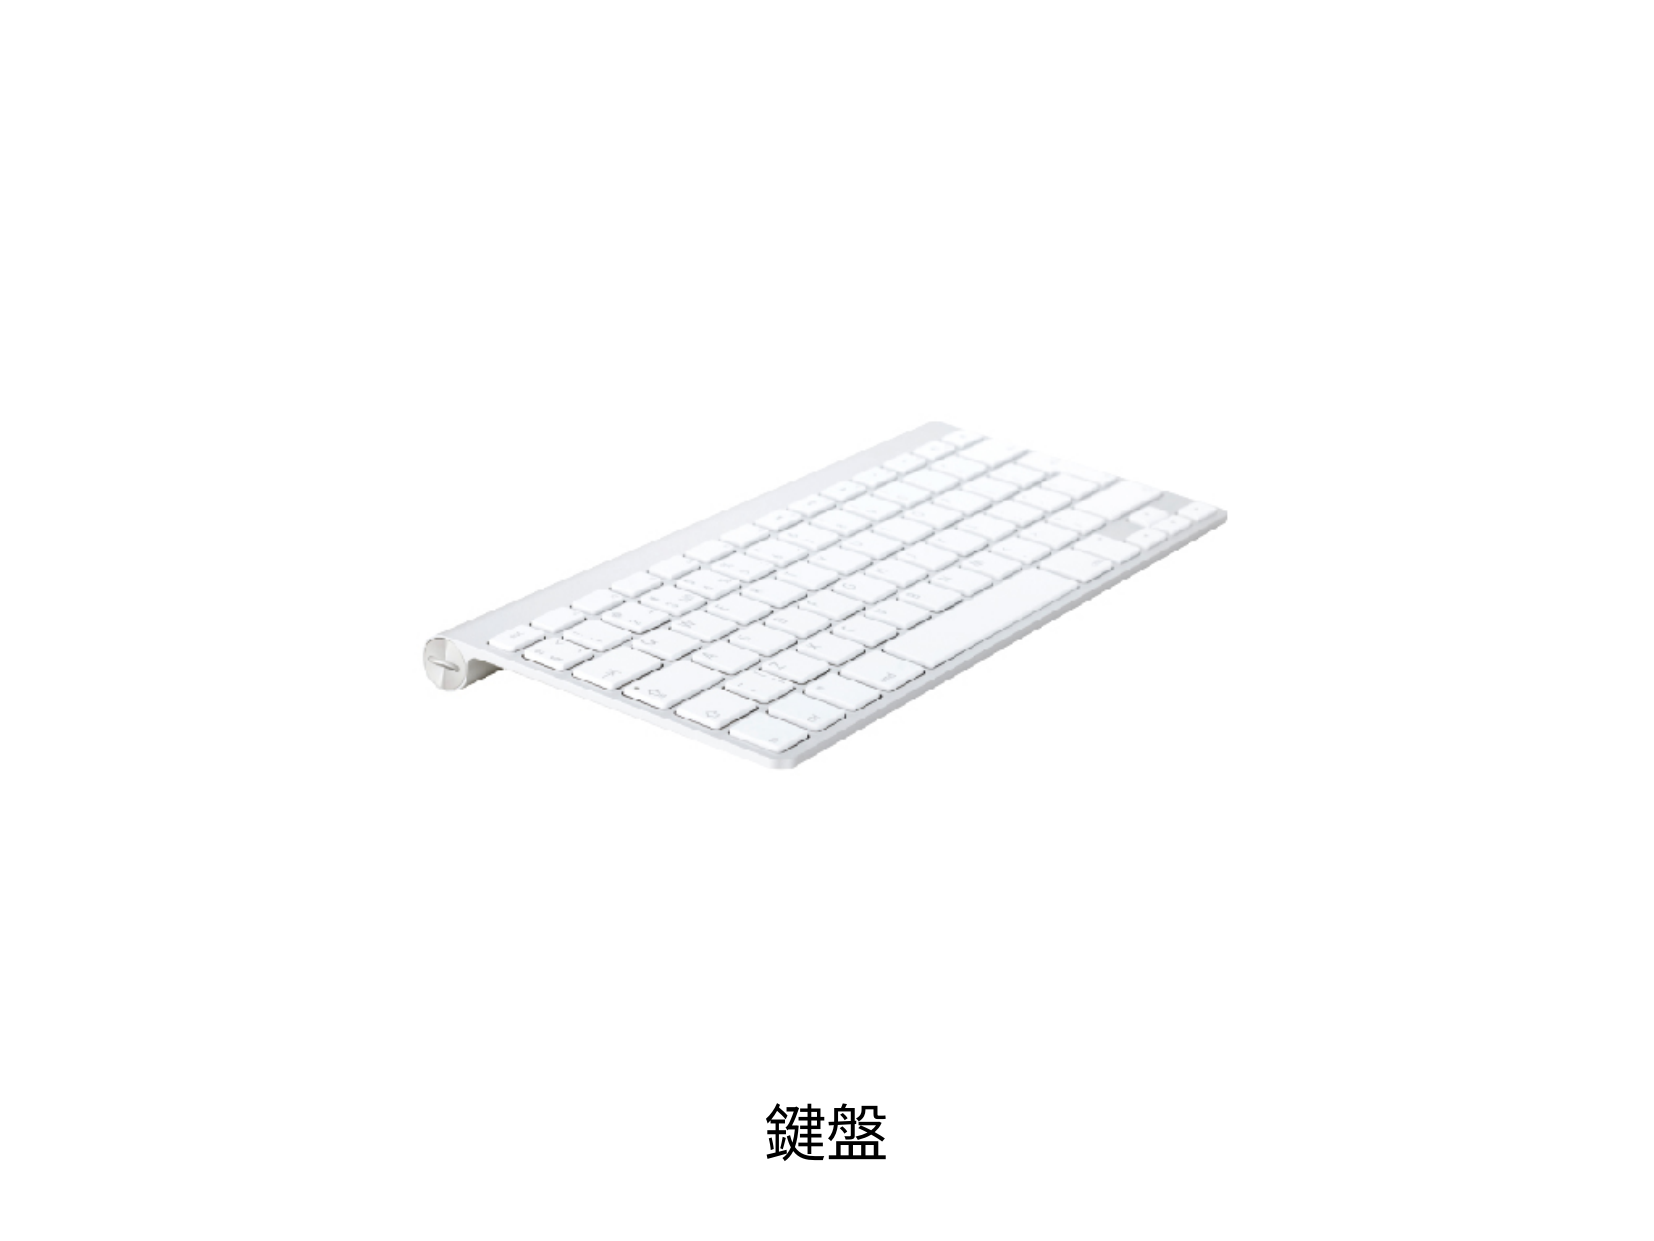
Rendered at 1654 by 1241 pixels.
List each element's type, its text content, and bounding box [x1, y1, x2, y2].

title 鍵盤 [82, 1025, 1571, 1233]
picture [0, 0, 1654, 1241]
